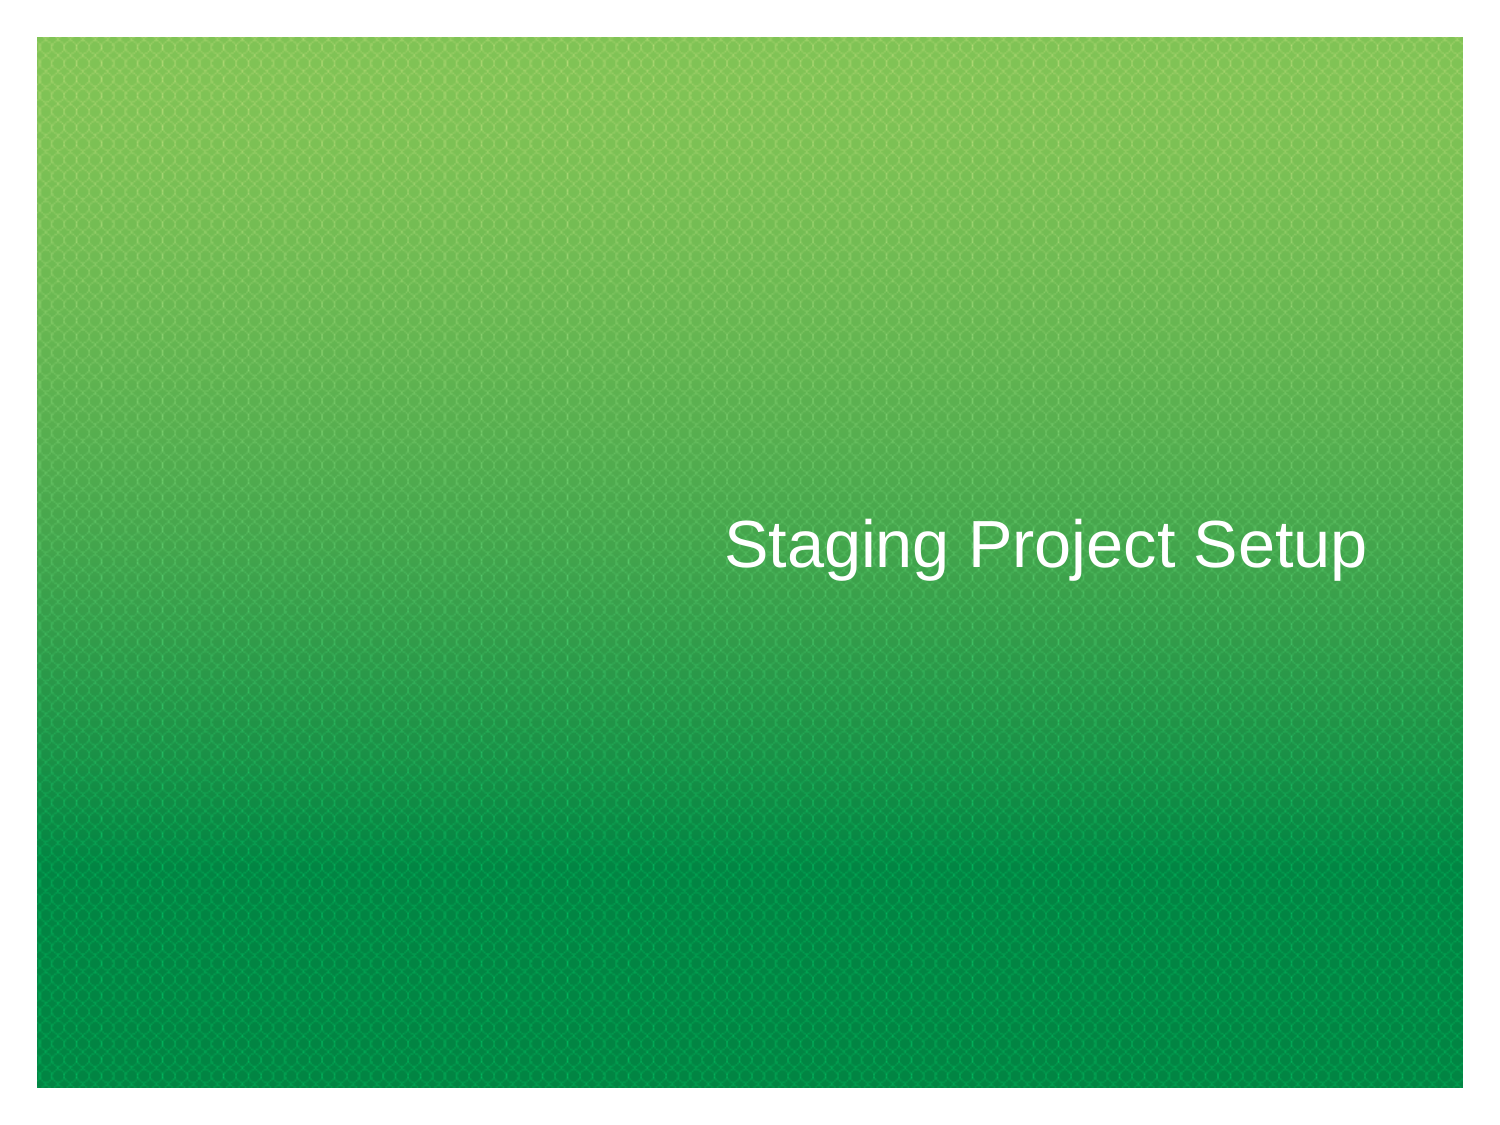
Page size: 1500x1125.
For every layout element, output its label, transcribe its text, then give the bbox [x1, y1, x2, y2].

picture [37, 37, 1463, 1088]
title Staging Project Setup [135, 450, 1369, 638]
